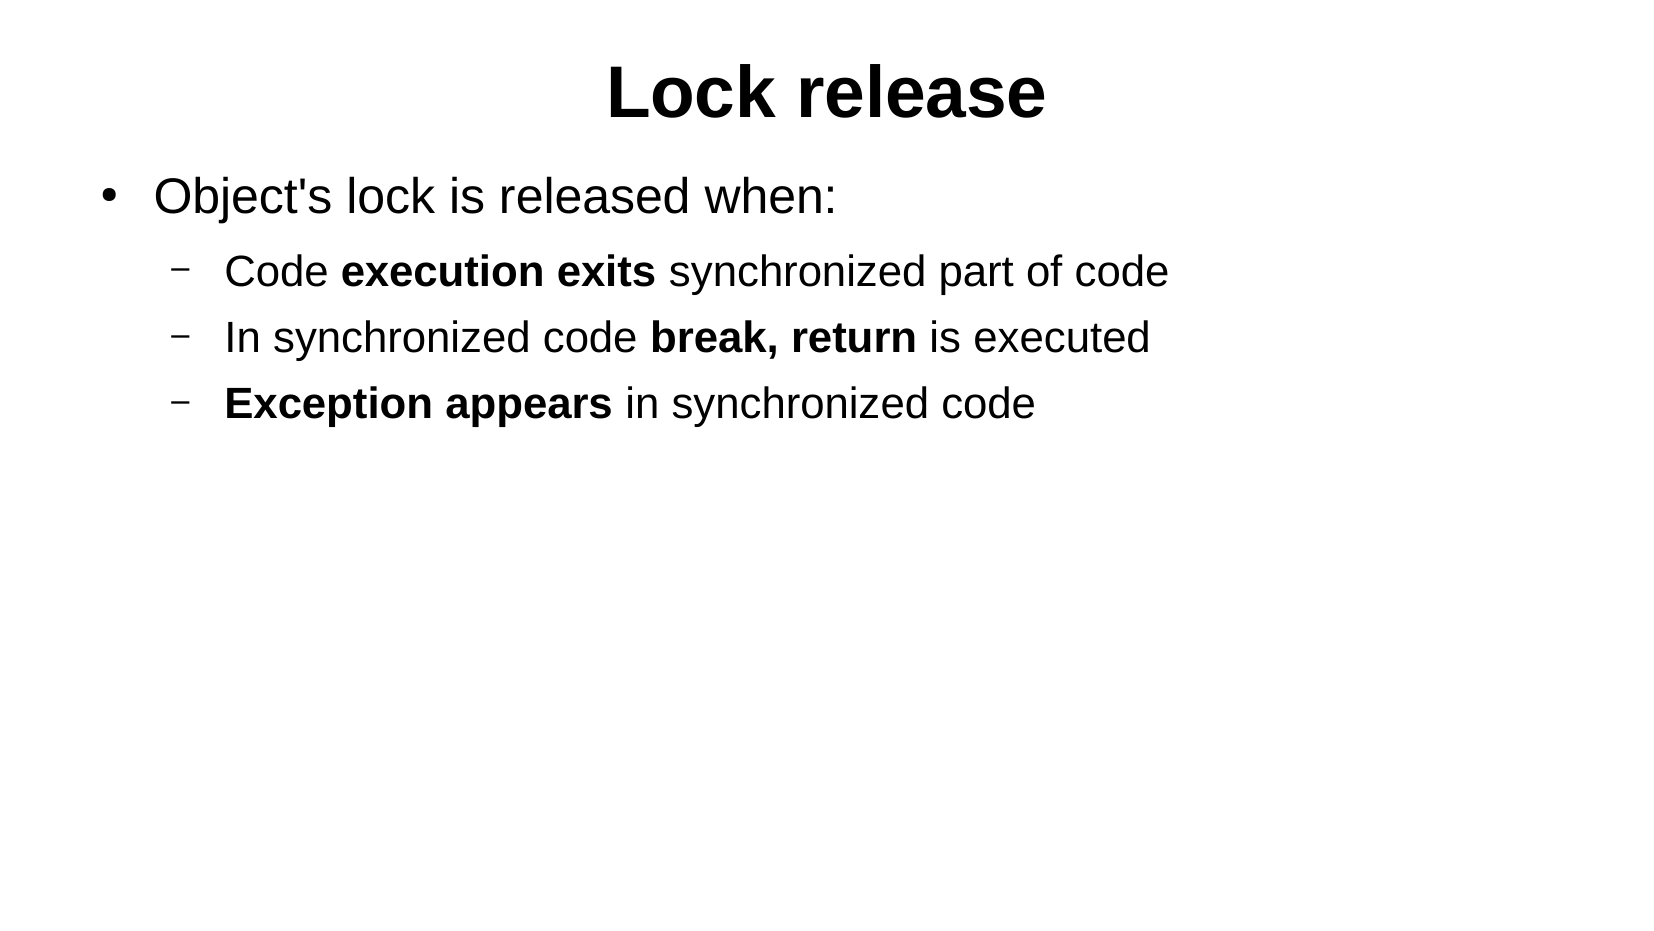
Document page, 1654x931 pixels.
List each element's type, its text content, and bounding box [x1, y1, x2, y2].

list Object's lock is released when: Code execution exits synchronized part of code In synchronized code break, return is executed Exception appears in synchronized code [82, 168, 1538, 889]
title Lock release [82, 37, 1571, 147]
